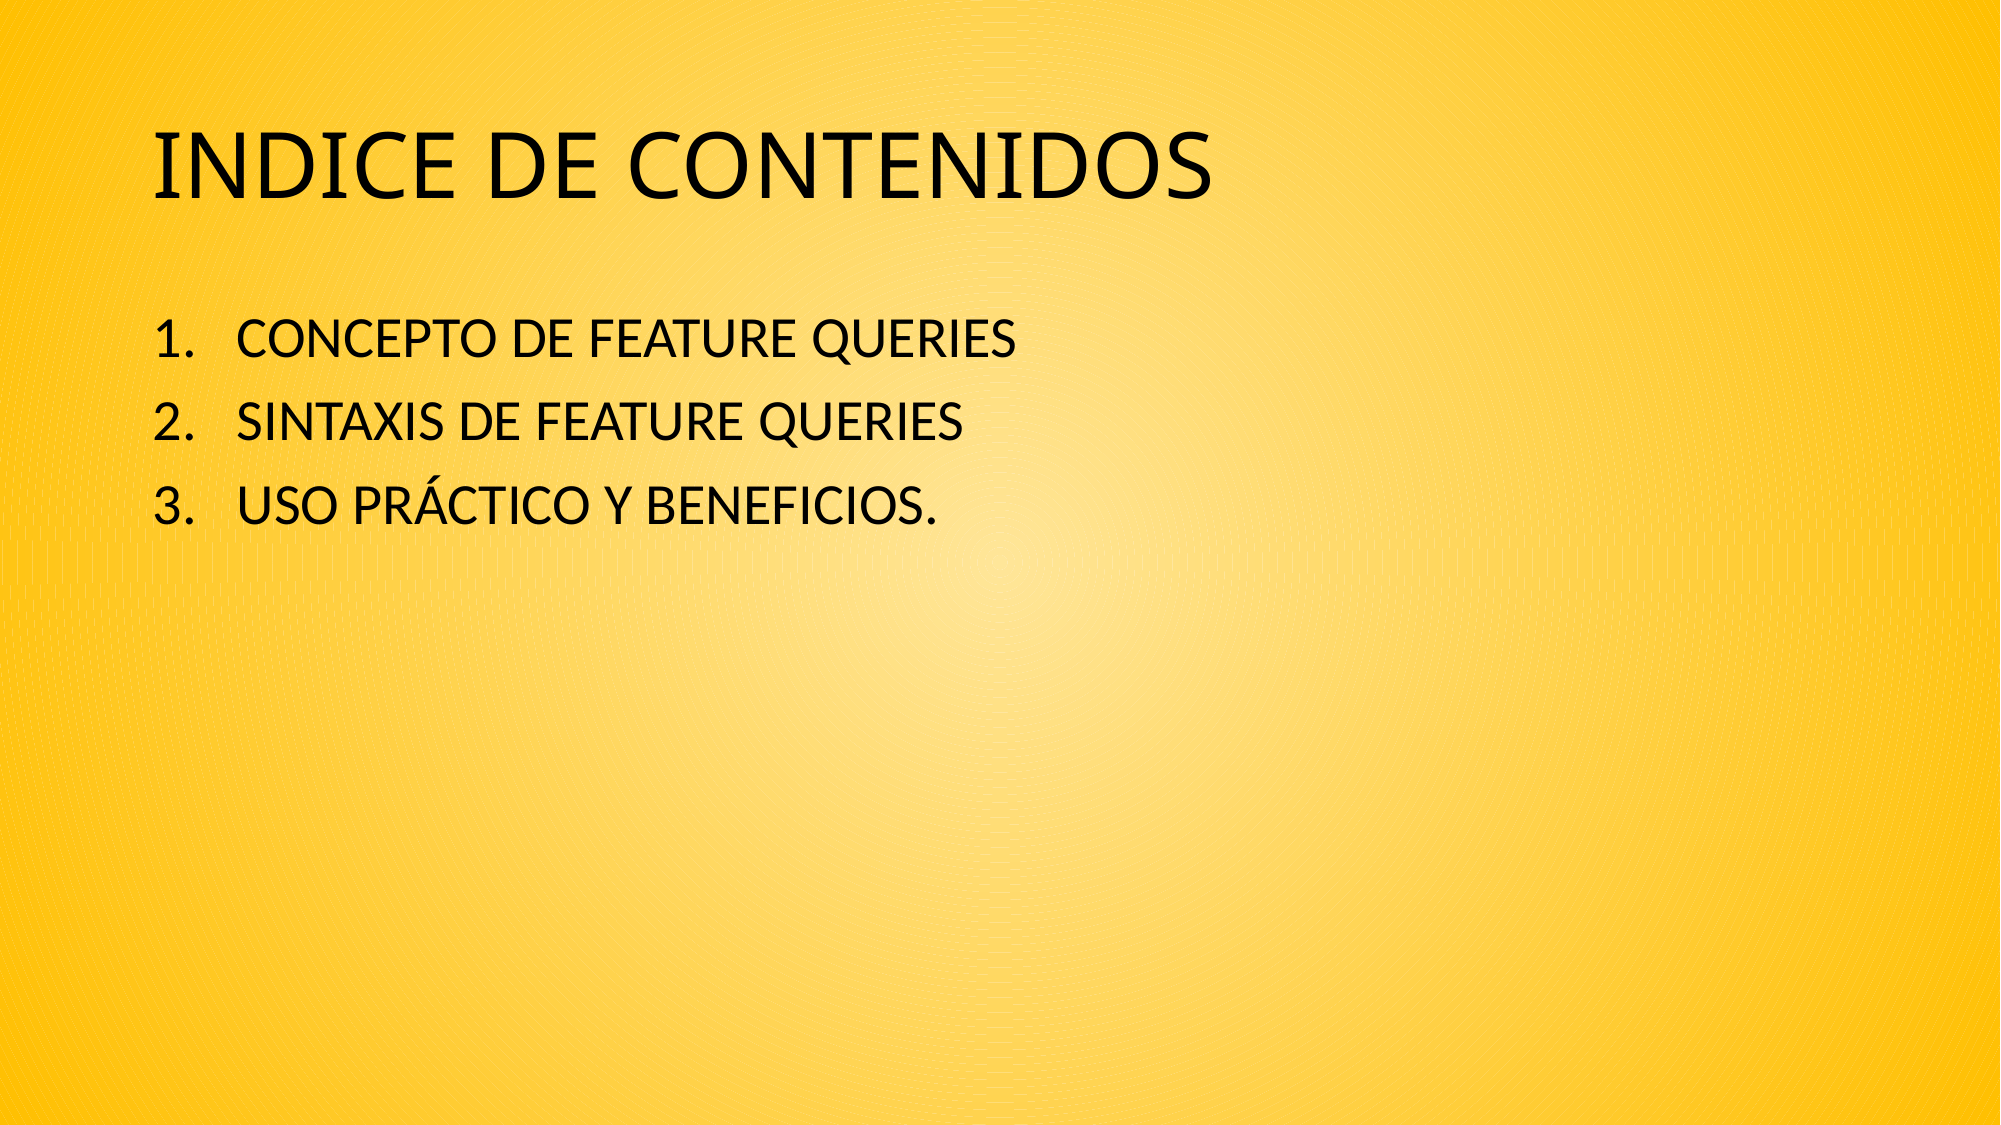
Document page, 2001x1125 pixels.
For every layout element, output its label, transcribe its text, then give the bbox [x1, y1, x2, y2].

title INDICE DE CONTENIDOS [137, 59, 1863, 278]
list CONCEPTO DE FEATURE QUERIES SINTAXIS DE FEATURE QUERIES USO PRÁCTICO Y BENEFICIOS. [137, 299, 1863, 1014]
